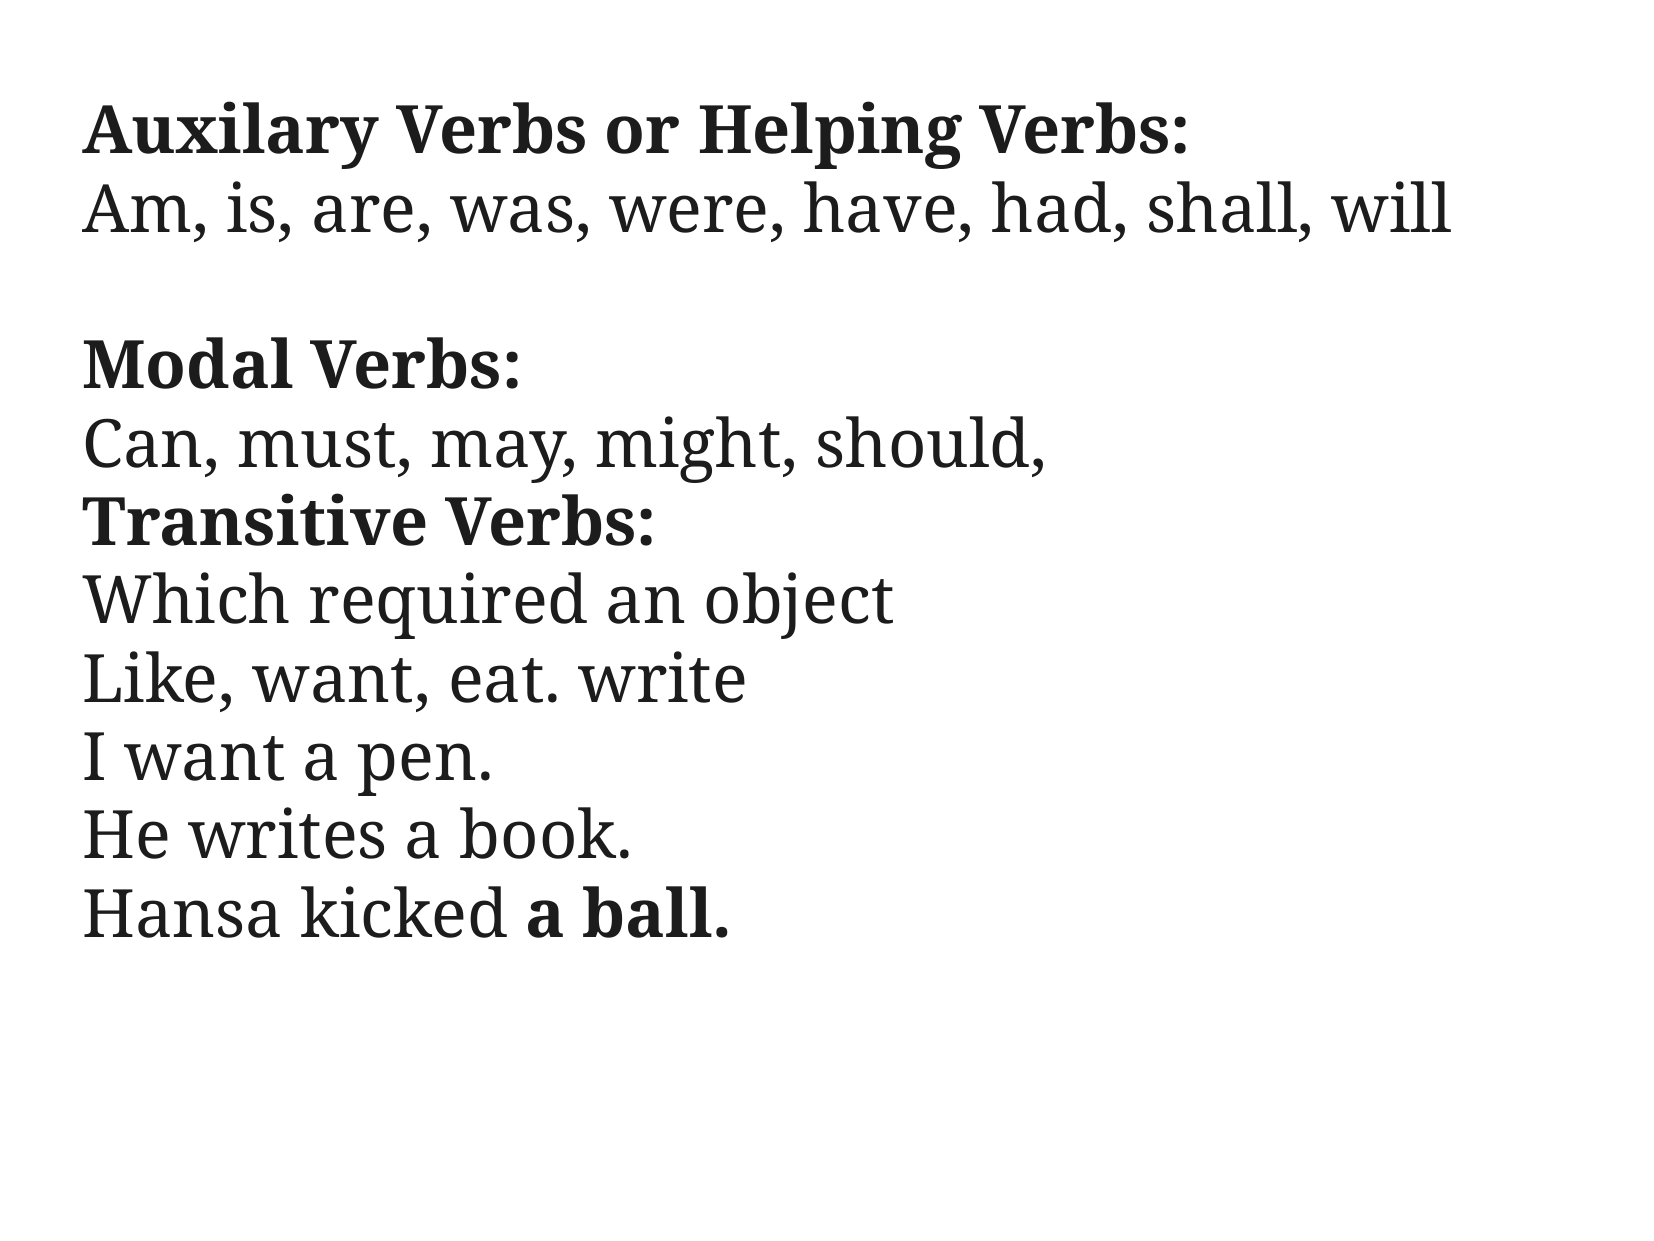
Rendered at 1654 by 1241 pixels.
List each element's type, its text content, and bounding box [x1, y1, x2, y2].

text_box Auxilary Verbs or Helping Verbs: Am, is, are, was, were, have, had, shall, will Modal Verbs: Can, must, may, might, should, Transitive Verbs: Which required an object Like, want, eat. write I want a pen. He writes a book. Hansa kicked a ball. [82, 90, 1571, 1065]
